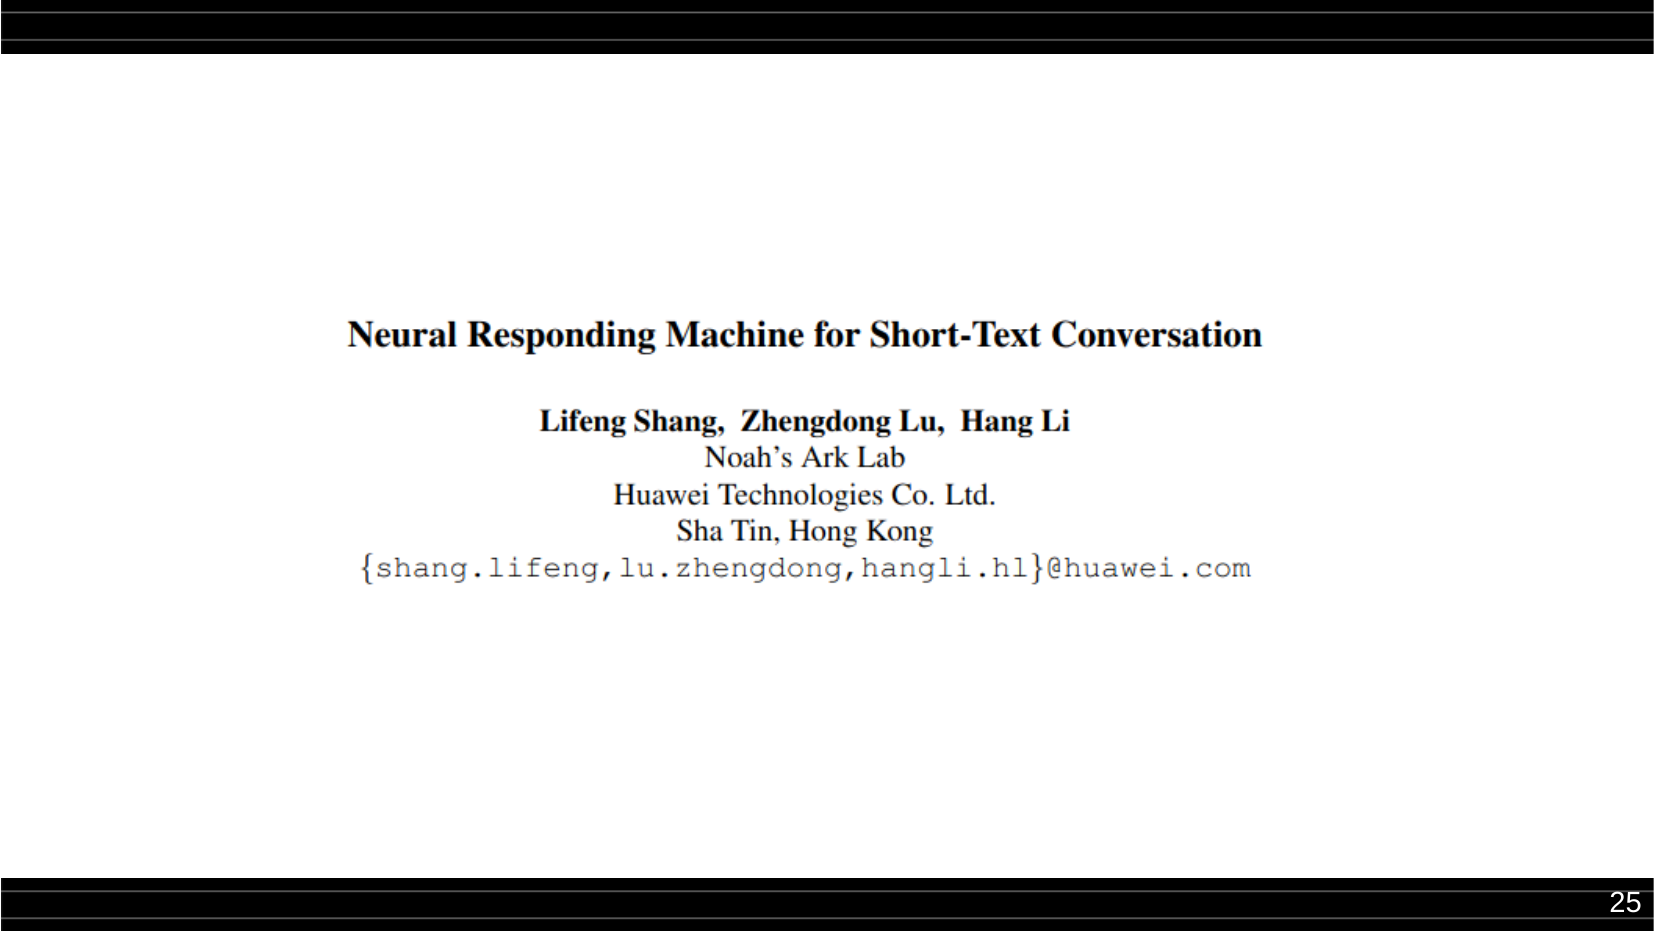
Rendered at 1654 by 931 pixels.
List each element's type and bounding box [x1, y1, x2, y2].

picture [1, 0, 1654, 54]
picture [206, 267, 1381, 631]
picture [1, 878, 1654, 931]
